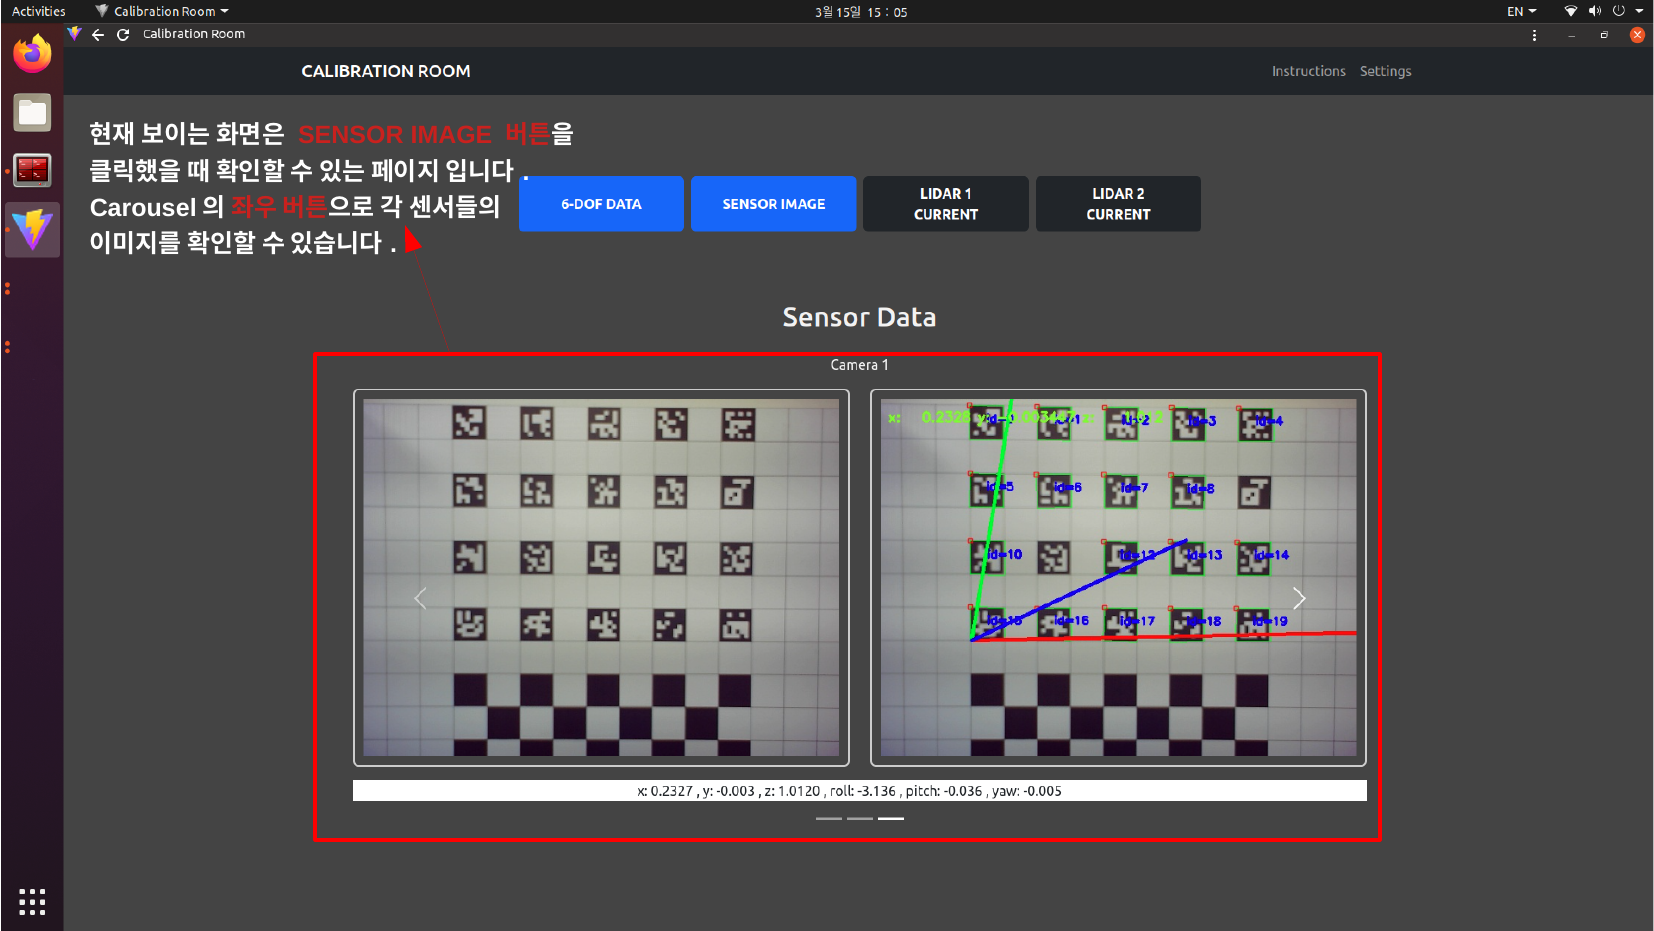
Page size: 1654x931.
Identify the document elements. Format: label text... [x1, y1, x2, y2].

text_box 현재 보이는 화면은 SENSOR IMAGE 버튼을 클릭했을 때 확인할 수 있는 페이지 입니다. Carousel의 좌우 버튼으로 각 센서들의 이미지를 확인할 수 있습니다. [75, 150, 601, 226]
picture [1, 0, 1654, 931]
